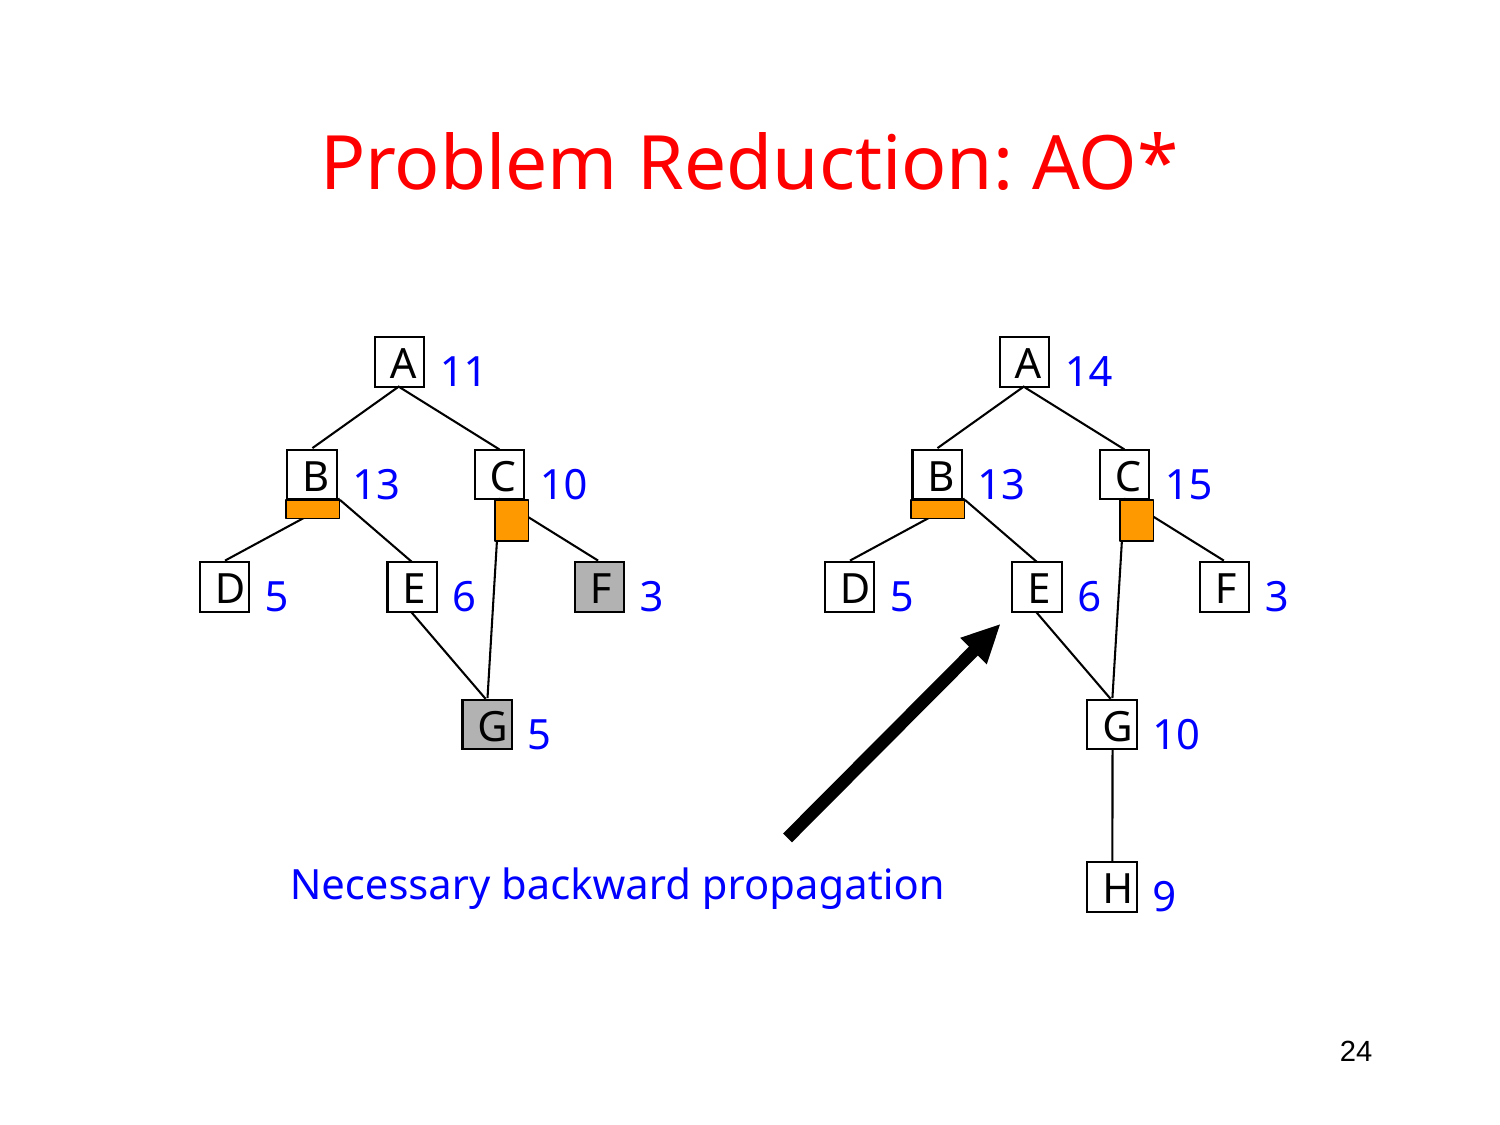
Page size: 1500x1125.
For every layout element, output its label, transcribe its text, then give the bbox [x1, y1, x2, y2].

text_box 9 [1137, 862, 1200, 928]
text_box E [387, 562, 437, 612]
text_box H [1087, 862, 1137, 912]
text_box A [374, 337, 424, 387]
text_box 10 [1137, 699, 1237, 765]
text_box A [999, 337, 1050, 387]
text_box D [200, 562, 249, 612]
text_box Problem Reduction: AO* [112, 66, 1387, 254]
text_box B [912, 449, 962, 500]
text_box 6 [437, 562, 494, 628]
text_box 15 [1149, 450, 1237, 515]
text_box 10 [525, 450, 612, 515]
text_box 5 [875, 562, 937, 628]
text_box G [1087, 699, 1137, 750]
text_box <number> [1074, 1025, 1387, 1100]
text_box 13 [340, 503, 354, 515]
text_box [1120, 499, 1154, 541]
text_box B [287, 449, 337, 500]
text_box F [1199, 562, 1250, 612]
text_box 5 [512, 699, 575, 765]
text_box E [1012, 562, 1062, 612]
text_box 3 [624, 562, 687, 628]
text_box 6 [493, 562, 500, 628]
text_box G [462, 699, 512, 750]
text_box 3 [1250, 562, 1312, 628]
text_box C [1100, 449, 1150, 500]
text_box 11 [424, 337, 512, 403]
text_box 5 [249, 562, 312, 628]
text_box F [575, 562, 624, 612]
text_box D [824, 562, 875, 612]
text_box 6 [1062, 562, 1119, 628]
text_box 6 [1118, 562, 1125, 628]
text_box 13 [965, 503, 979, 515]
text_box 14 [1050, 337, 1137, 403]
text_box 13 [337, 450, 425, 515]
text_box C [474, 449, 525, 500]
text_box [285, 500, 340, 519]
text_box [910, 500, 965, 519]
text_box [495, 499, 529, 541]
text_box 13 [962, 450, 1050, 515]
text_box Necessary backward propagation [274, 849, 987, 965]
